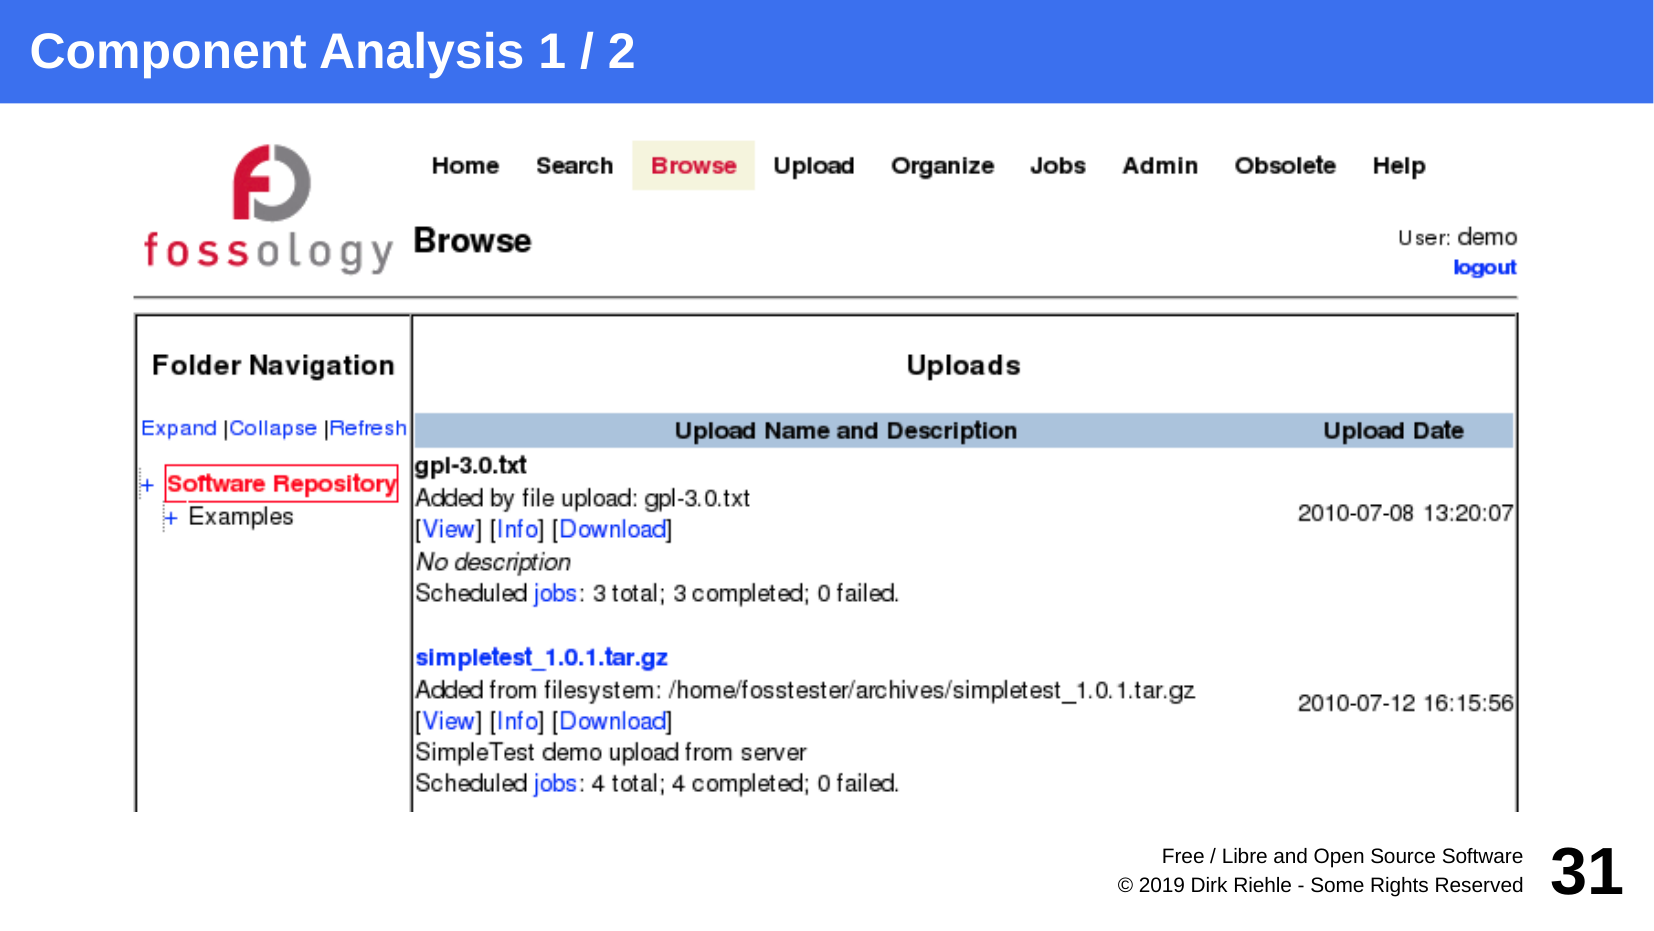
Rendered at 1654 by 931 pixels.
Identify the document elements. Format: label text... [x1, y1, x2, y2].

picture [122, 132, 1532, 813]
title Component Analysis 1 / 2 [0, 0, 1654, 104]
